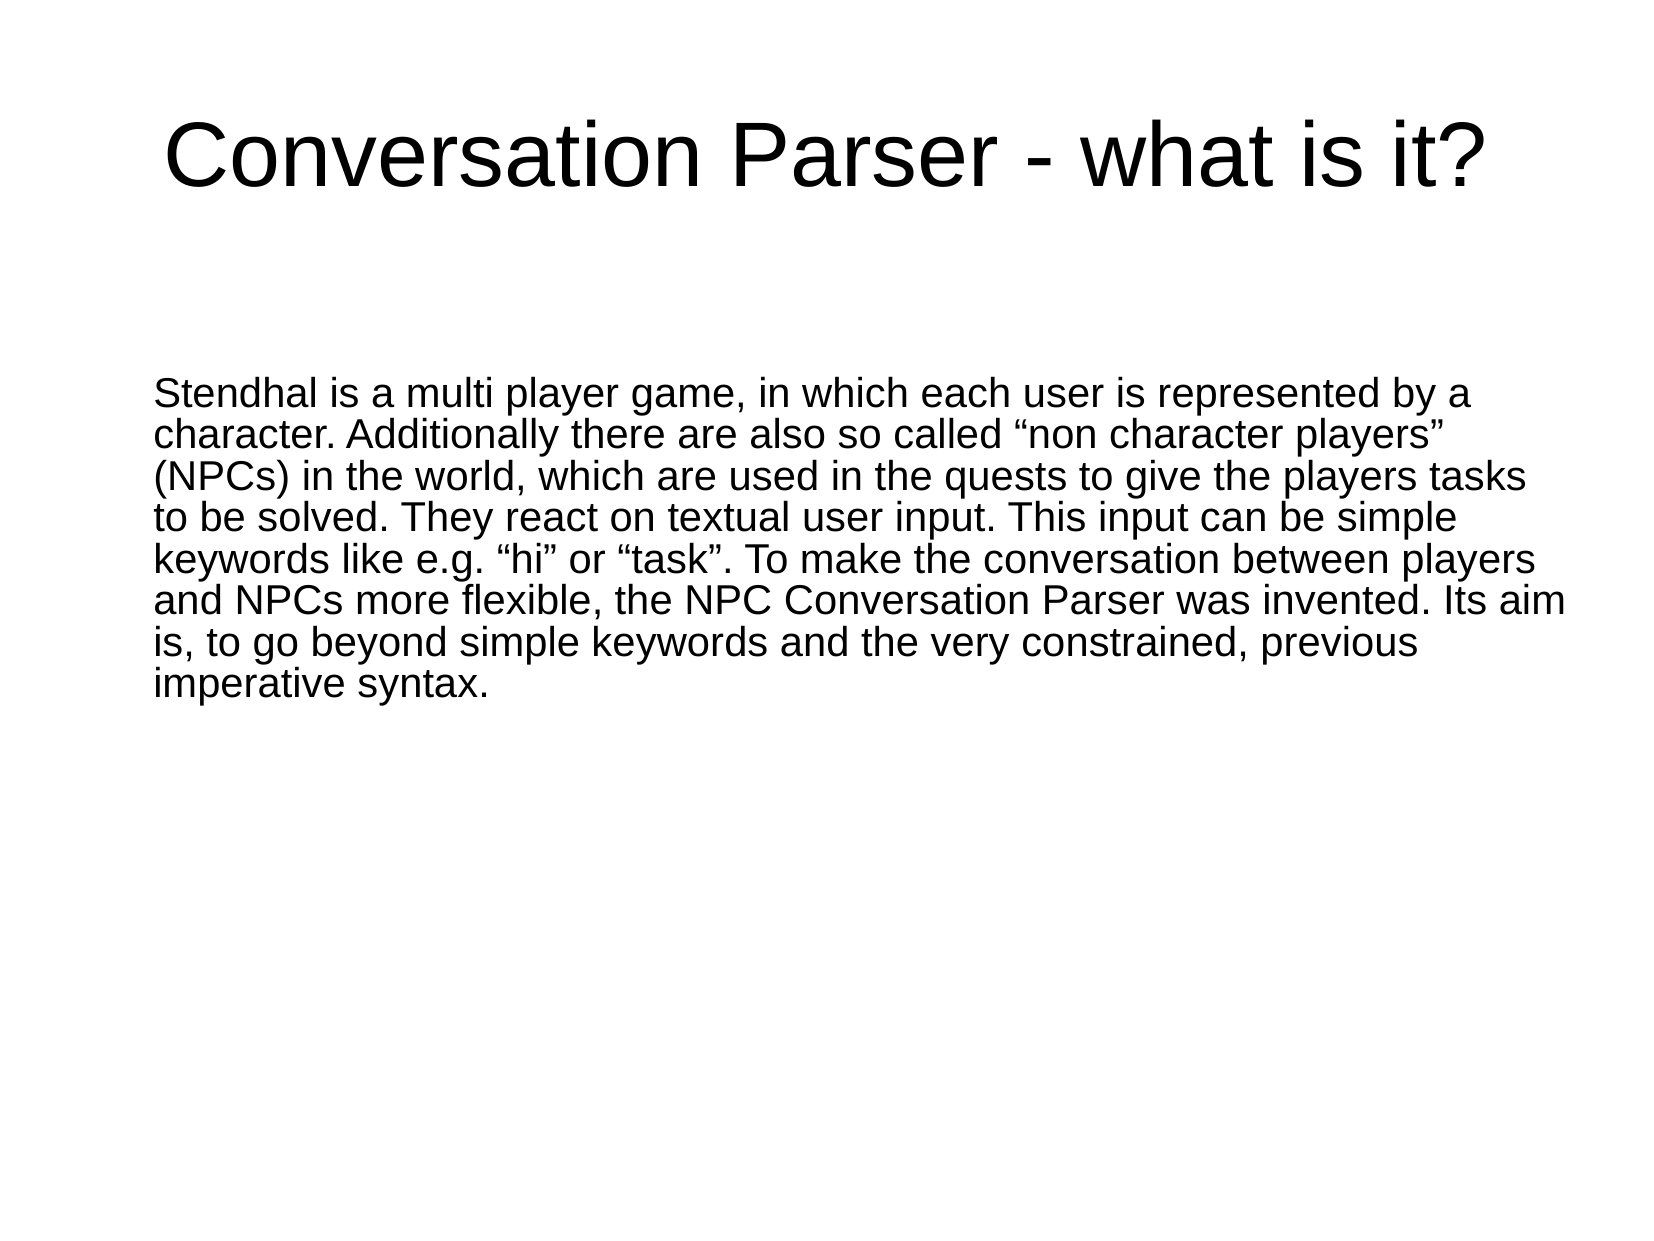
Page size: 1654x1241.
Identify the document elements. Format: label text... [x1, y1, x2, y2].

text_box Stendhal is a multi player game, in which each user is represented by a character. Additionally there are also so called “non character players” (NPCs) in the world, which are used in the quests to give the players tasks to be solved. They react on textual user input. This input can be simple keywords like e.g. “hi” or “task”. To make the conversation between players and NPCs more flexible, the NPC Conversation Parser was invented. Its aim is, to go beyond simple keywords and the very constrained, previous imperative syntax. [82, 290, 1571, 1109]
text_box Conversation Parser - what is it? [82, 49, 1571, 257]
